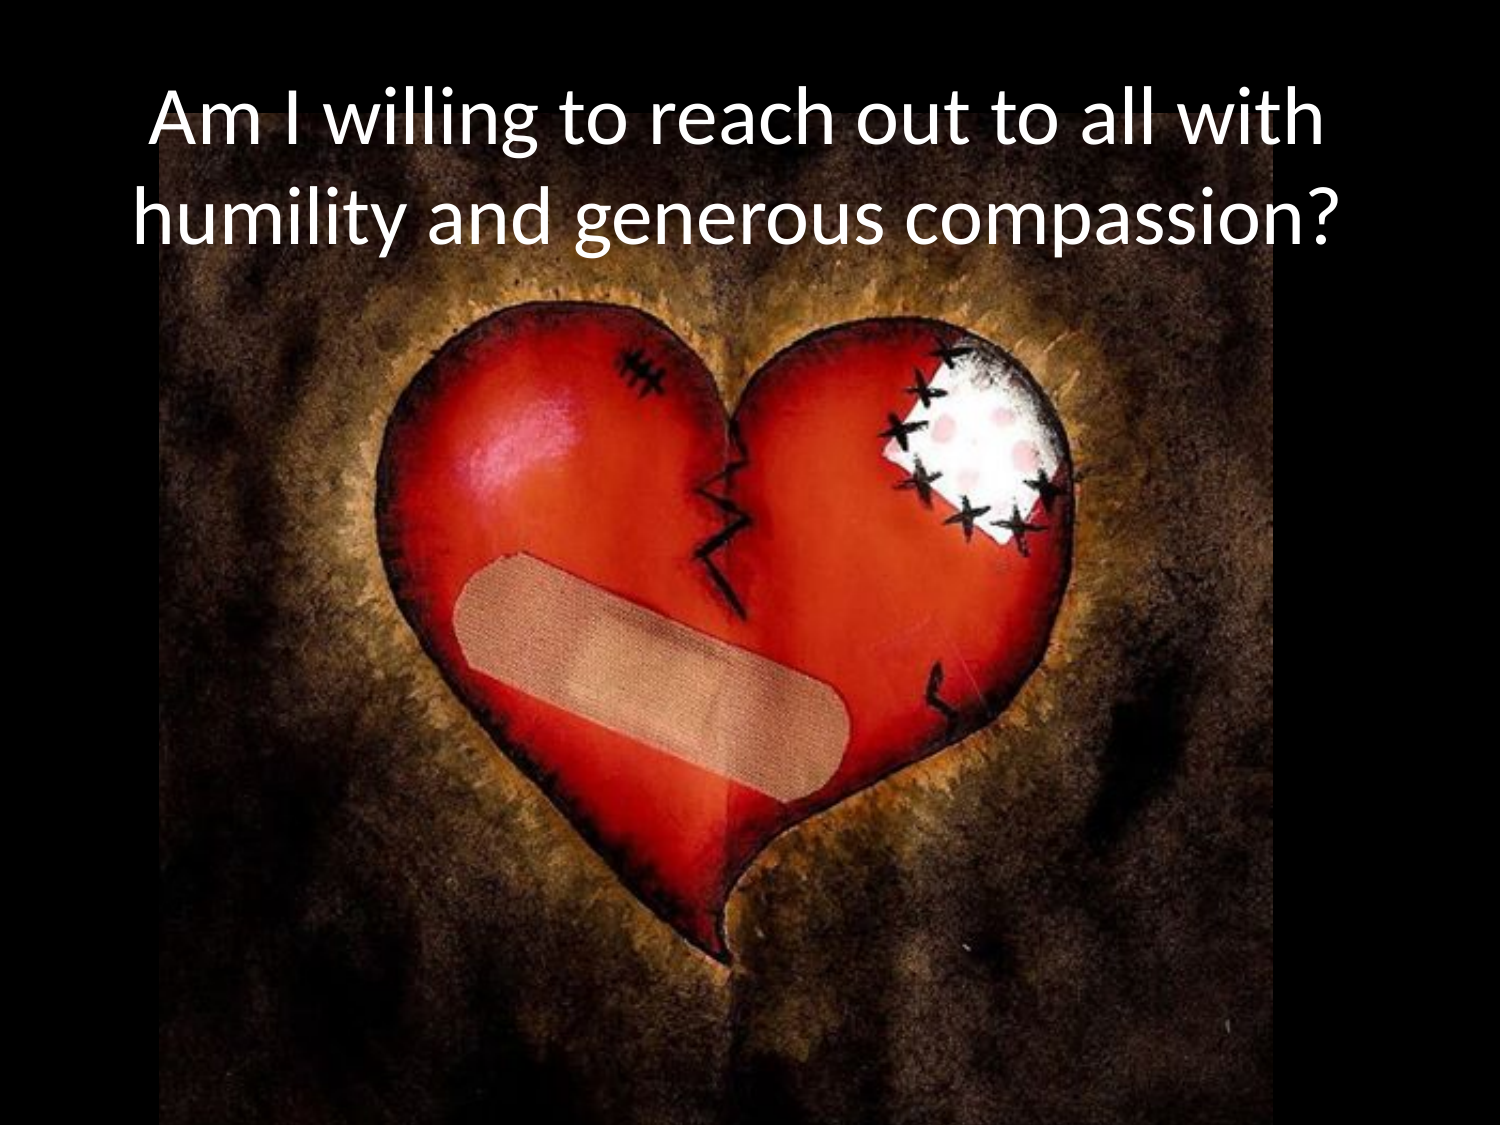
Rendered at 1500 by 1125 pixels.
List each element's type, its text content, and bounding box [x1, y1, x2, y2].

title Am I willing to reach out to all with humility and generous compassion? [17, 3, 1459, 319]
text_box [159, 319, 1273, 1125]
